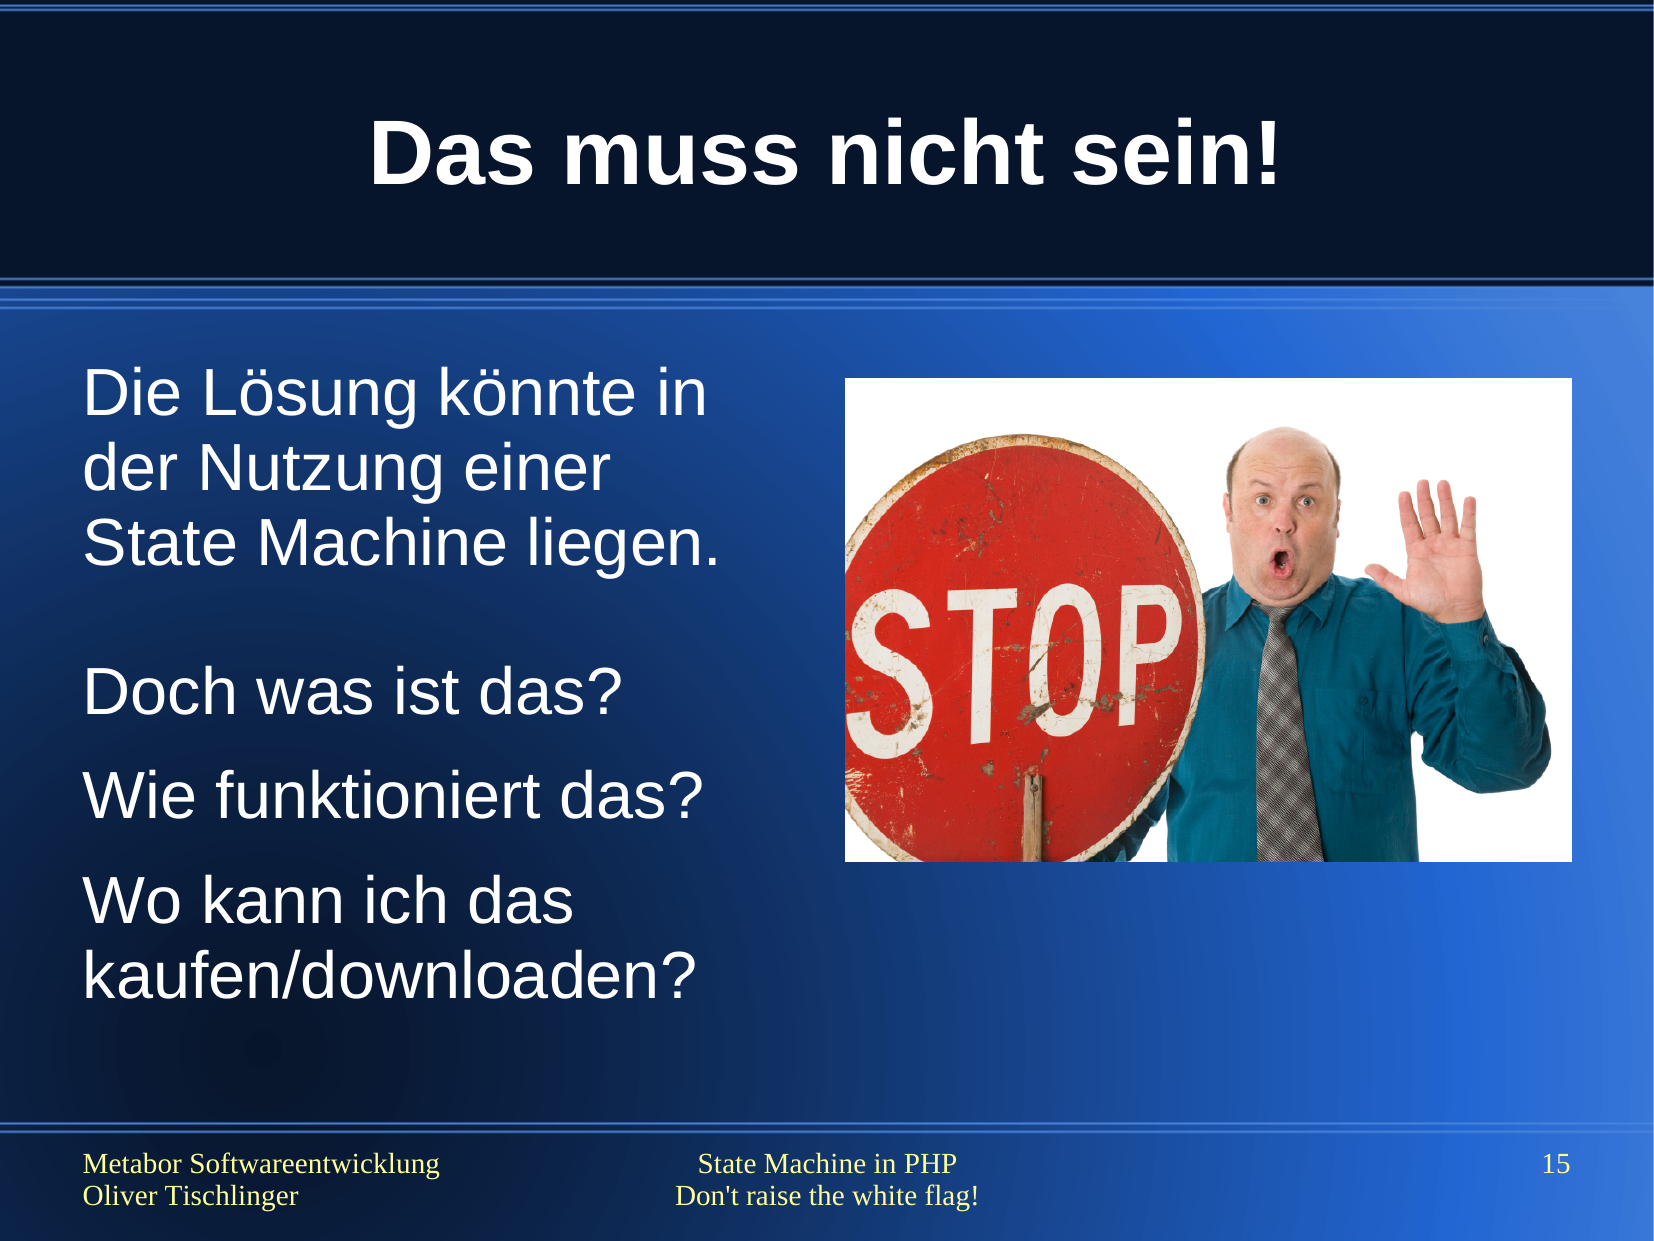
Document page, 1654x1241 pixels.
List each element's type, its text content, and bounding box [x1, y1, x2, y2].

title Das muss nicht sein! [82, 49, 1571, 257]
picture [0, 0, 1654, 1241]
list Die Lösung könnte in der Nutzung einer State Machine liegen. Doch was ist das? Wie funktioniert das? Wo kann ich das kaufen/downloaden? [82, 355, 809, 1058]
